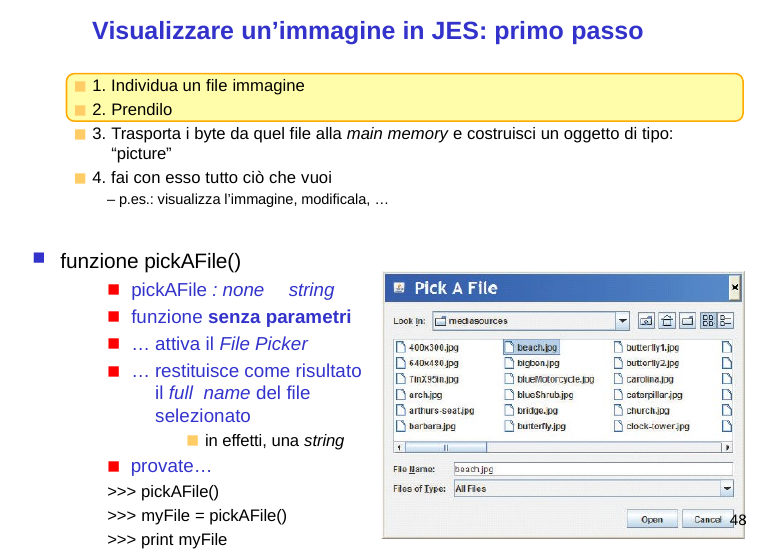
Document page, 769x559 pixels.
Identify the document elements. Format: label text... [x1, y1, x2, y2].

text_box 48 [727, 509, 750, 531]
text_box 1. Individua un file immagine 2. Prendilo 3. Trasporta i byte da quel file alla main memory e costruisci un oggetto di tipo: “picture” 4. fai con esso tutto ciò che vuoi – p.es.: visualizza l’immagine, modificala, … [69, 69, 739, 191]
title Visualizzare un’immagine in JES: primo passo [90, 12, 646, 47]
text_box funzione pickAFile() pickAFile : none  string funzione senza parametri … attiva il File Picker … restituisce come risultato il full name del file selezionato in effetti, una string provate… >>> pickAFile() >>> myFile = pickAFile() >>> print myFile [28, 241, 367, 529]
text_box [382, 271, 745, 538]
